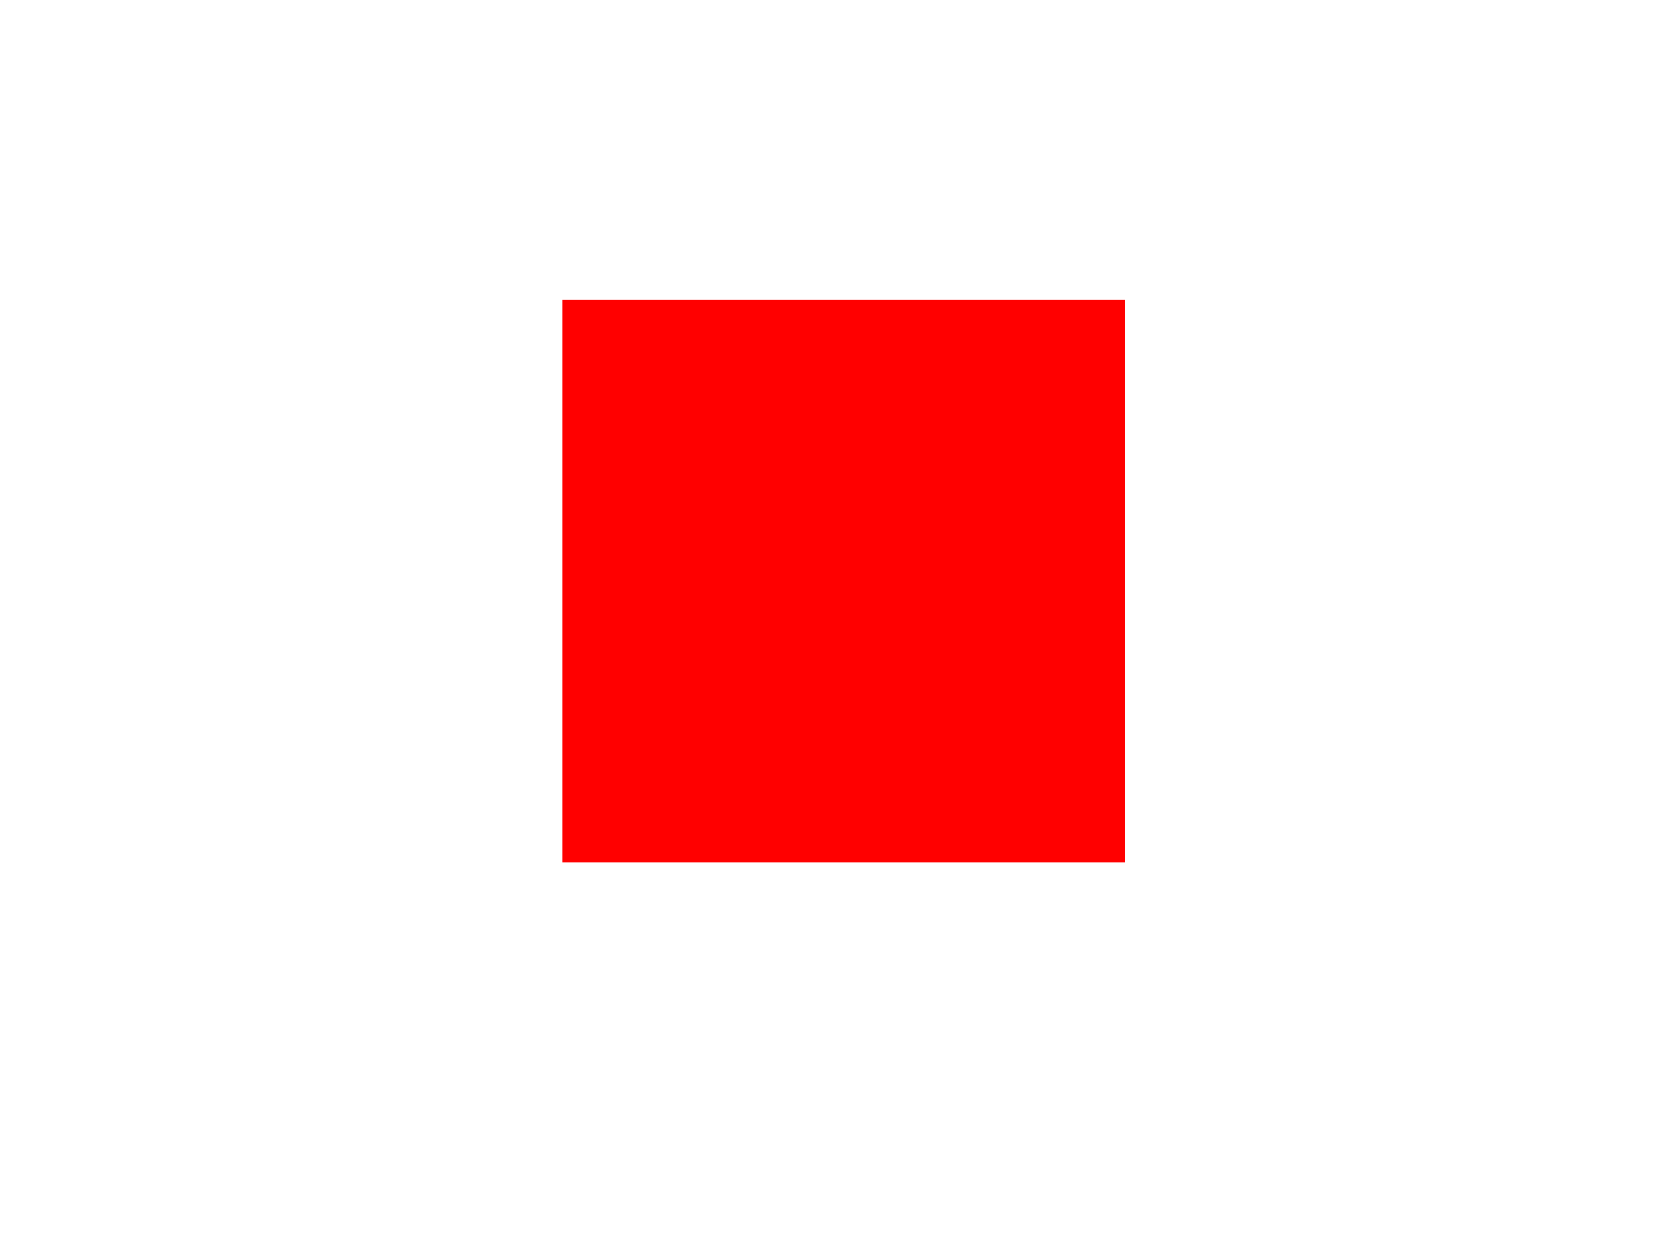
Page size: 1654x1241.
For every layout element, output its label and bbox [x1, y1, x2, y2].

text_box [562, 299, 1125, 863]
